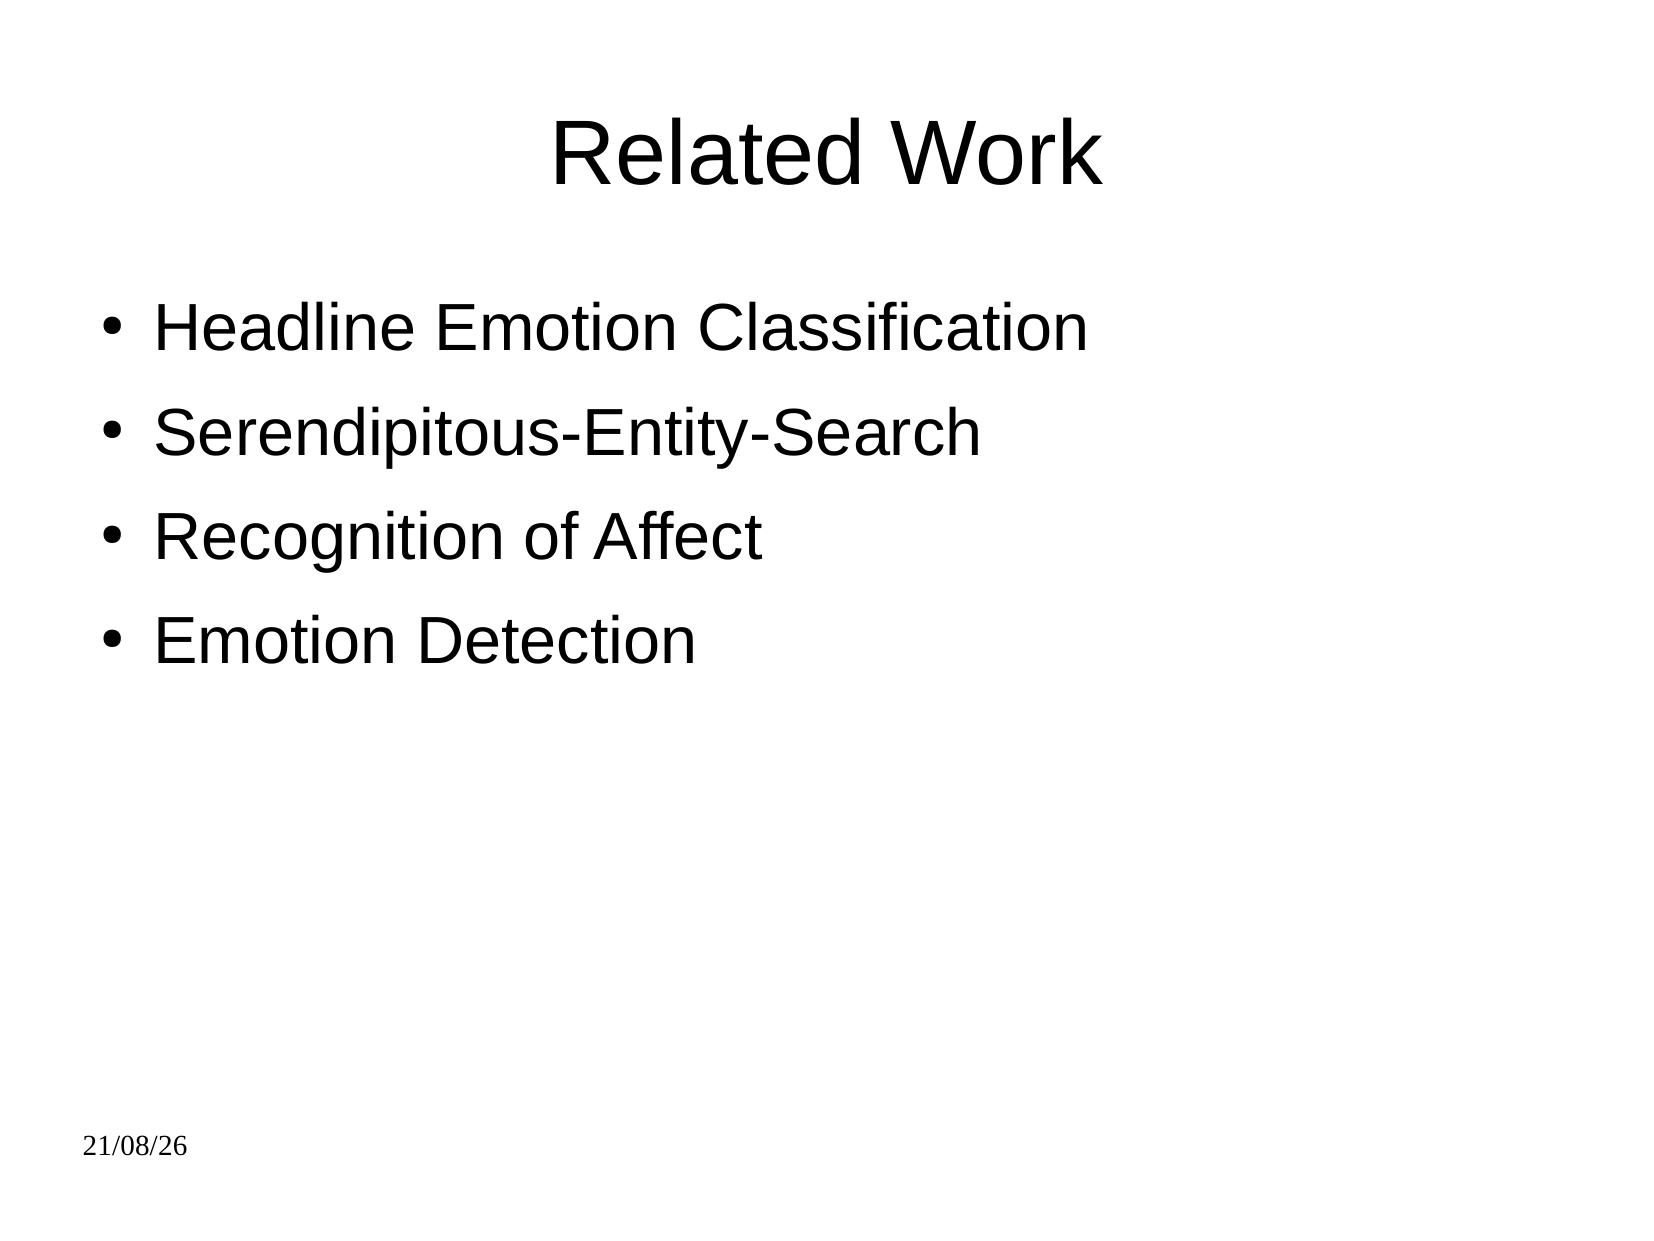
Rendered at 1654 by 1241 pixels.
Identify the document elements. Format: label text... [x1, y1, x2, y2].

list Headline Emotion Classification Serendipitous-Entity-Search Recognition of Affect Emotion Detection [82, 290, 1571, 1010]
title Related Work [82, 49, 1571, 257]
